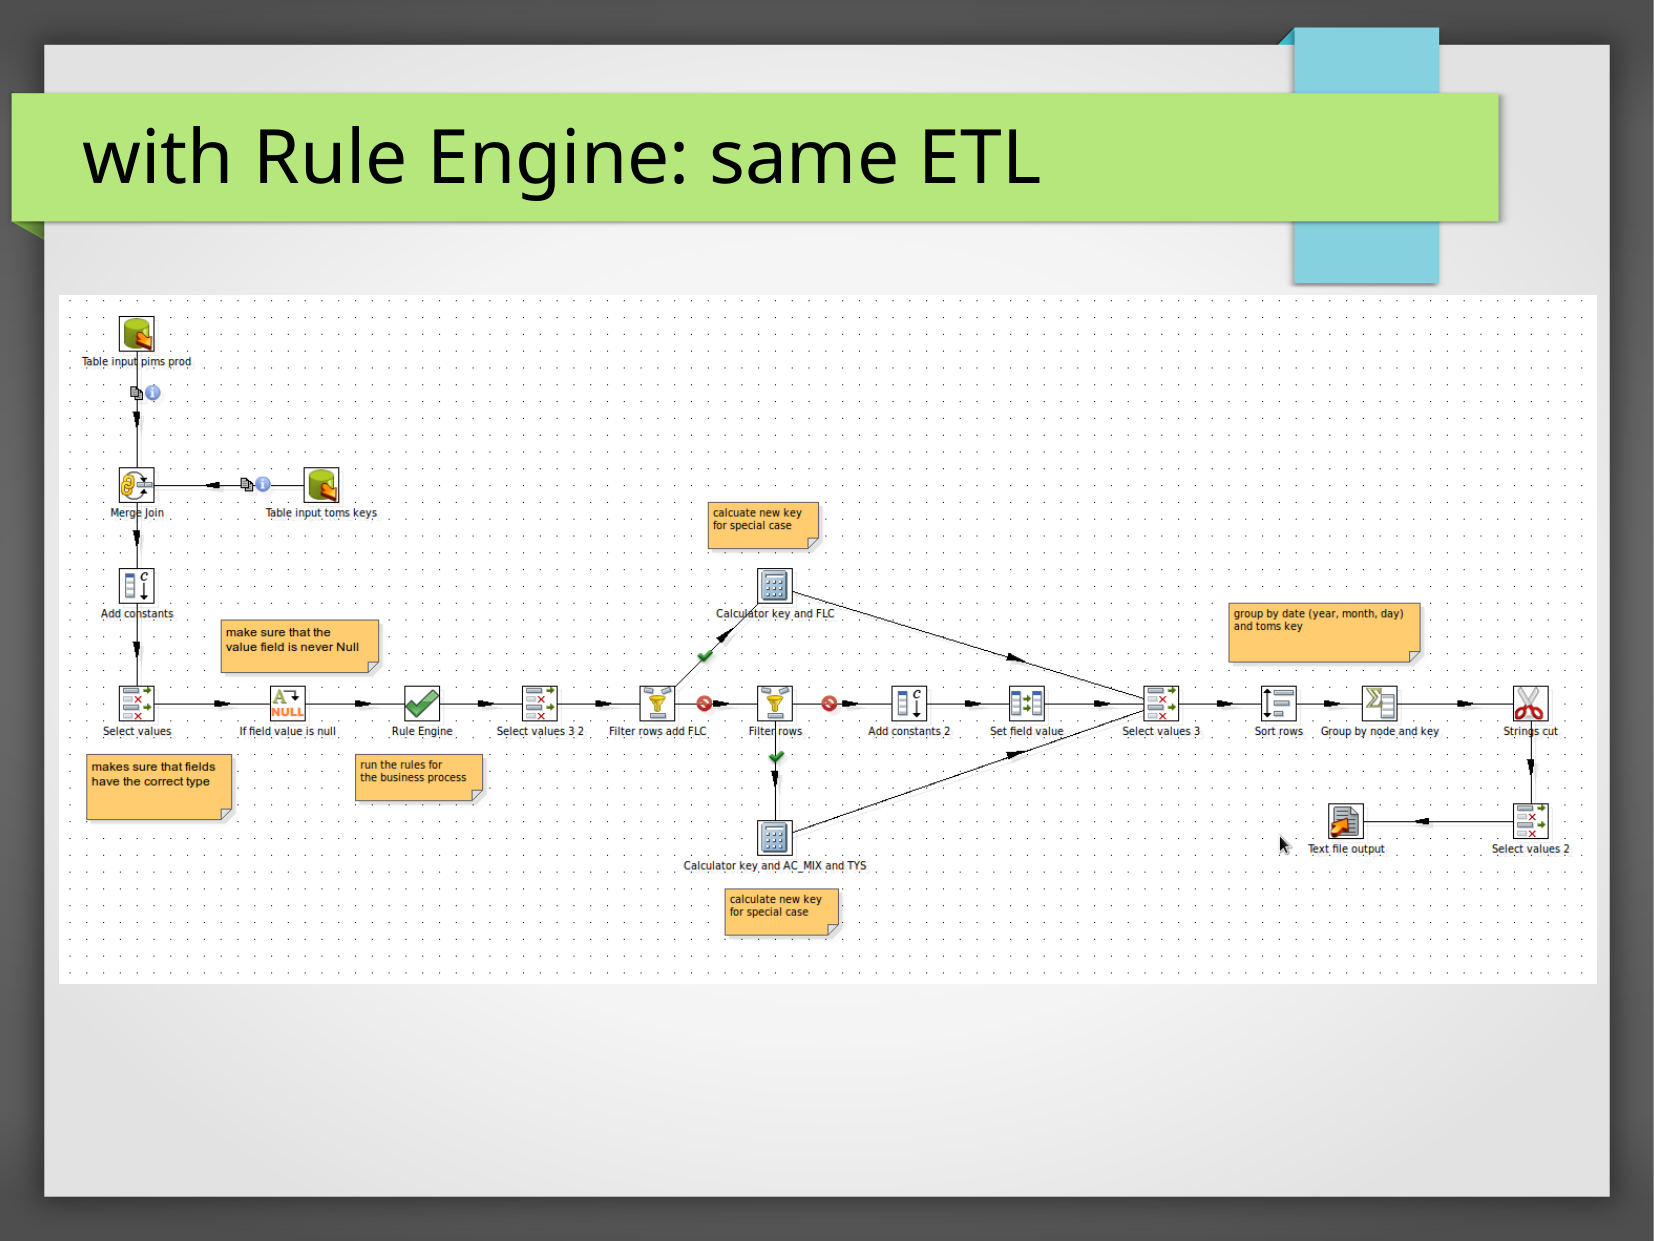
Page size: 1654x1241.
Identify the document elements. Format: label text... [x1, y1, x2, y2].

title with Rule Engine: same ETL [82, 94, 1264, 213]
picture [0, 0, 1654, 1241]
